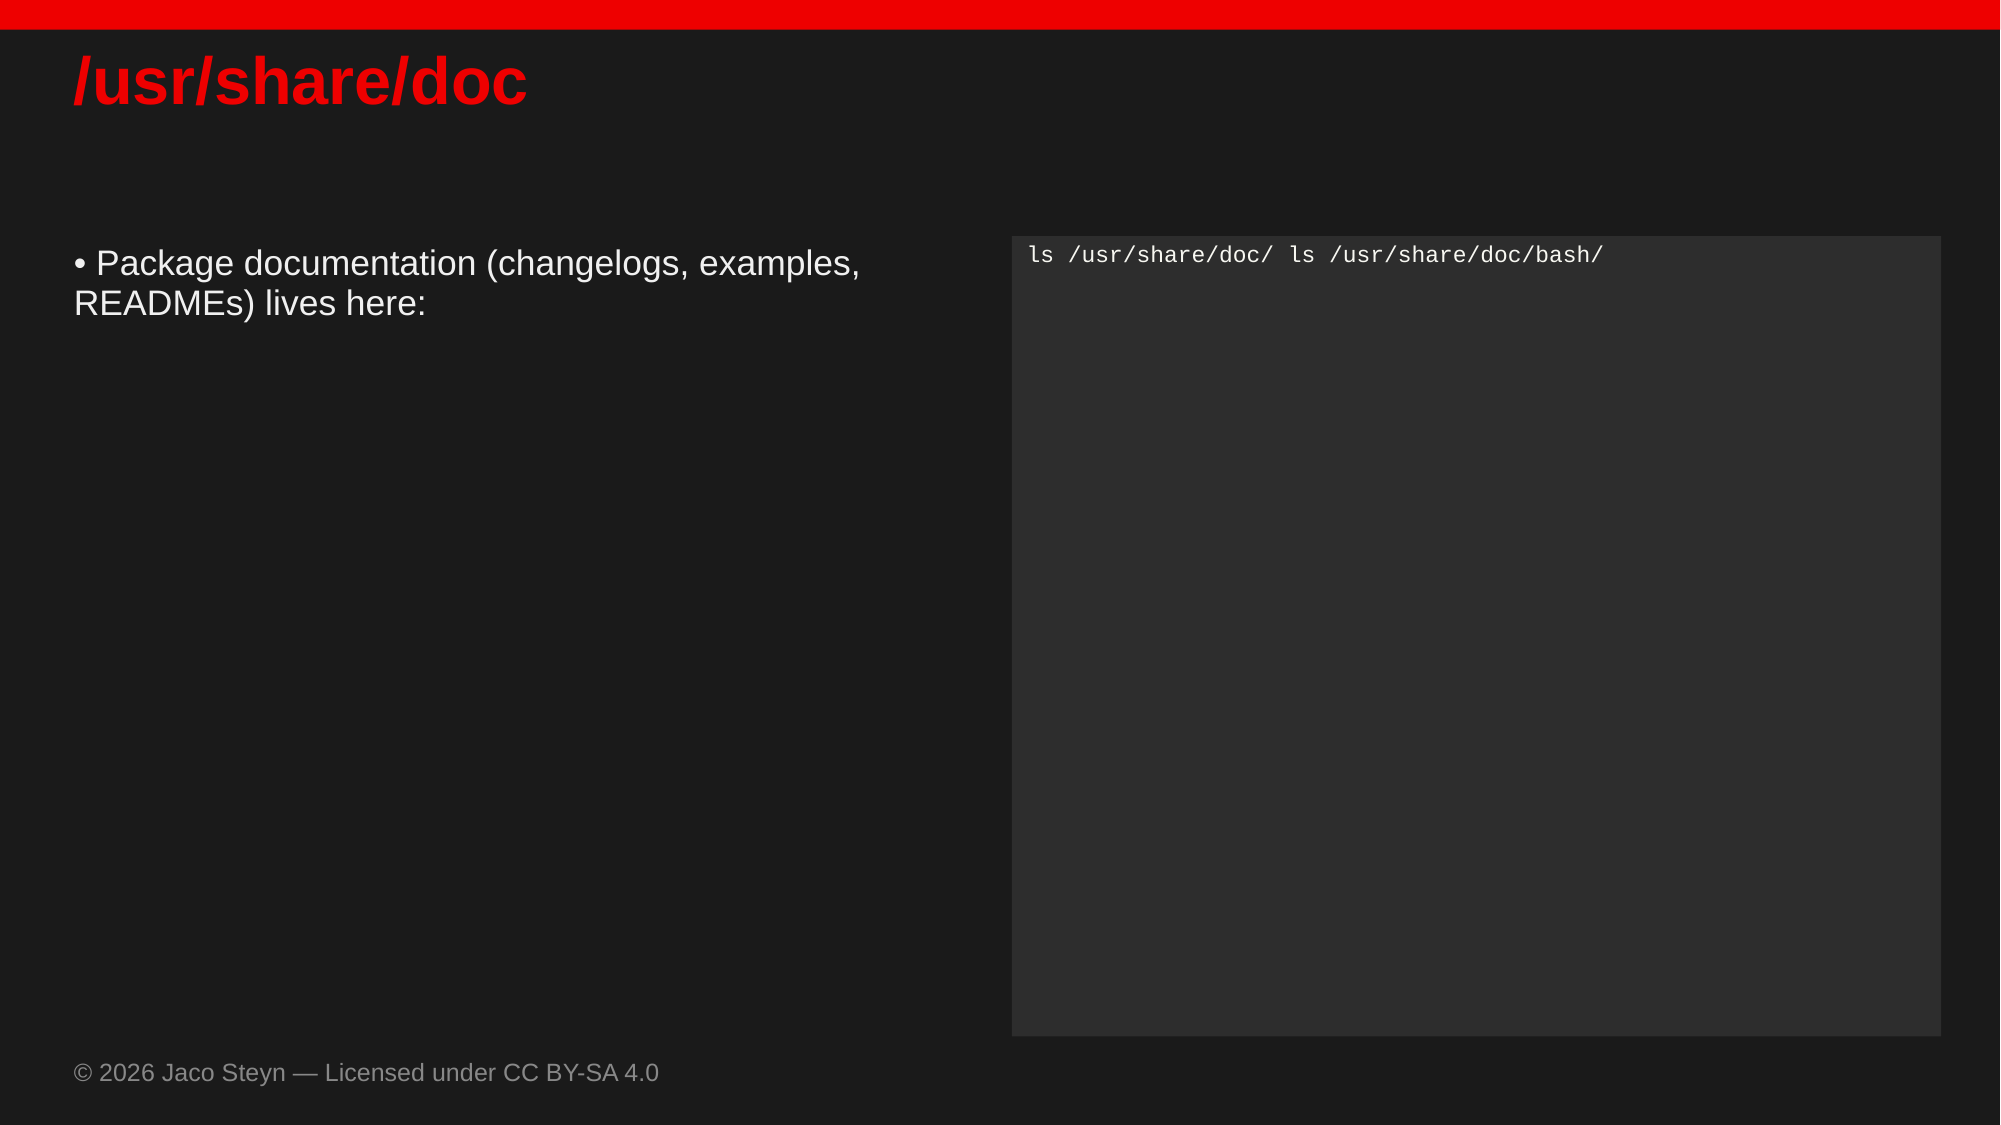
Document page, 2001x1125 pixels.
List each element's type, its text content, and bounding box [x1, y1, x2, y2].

text_box /usr/share/doc [59, 36, 1942, 208]
text_box © 2026 Jaco Steyn — Licensed under CC BY-SA 4.0 [59, 1051, 1942, 1093]
text_box [0, 0, 2001, 30]
text_box • Package documentation (changelogs, examples, READMEs) lives here: [59, 236, 989, 1037]
text_box ls /usr/share/doc/ ls /usr/share/doc/bash/ [1011, 236, 1942, 1037]
